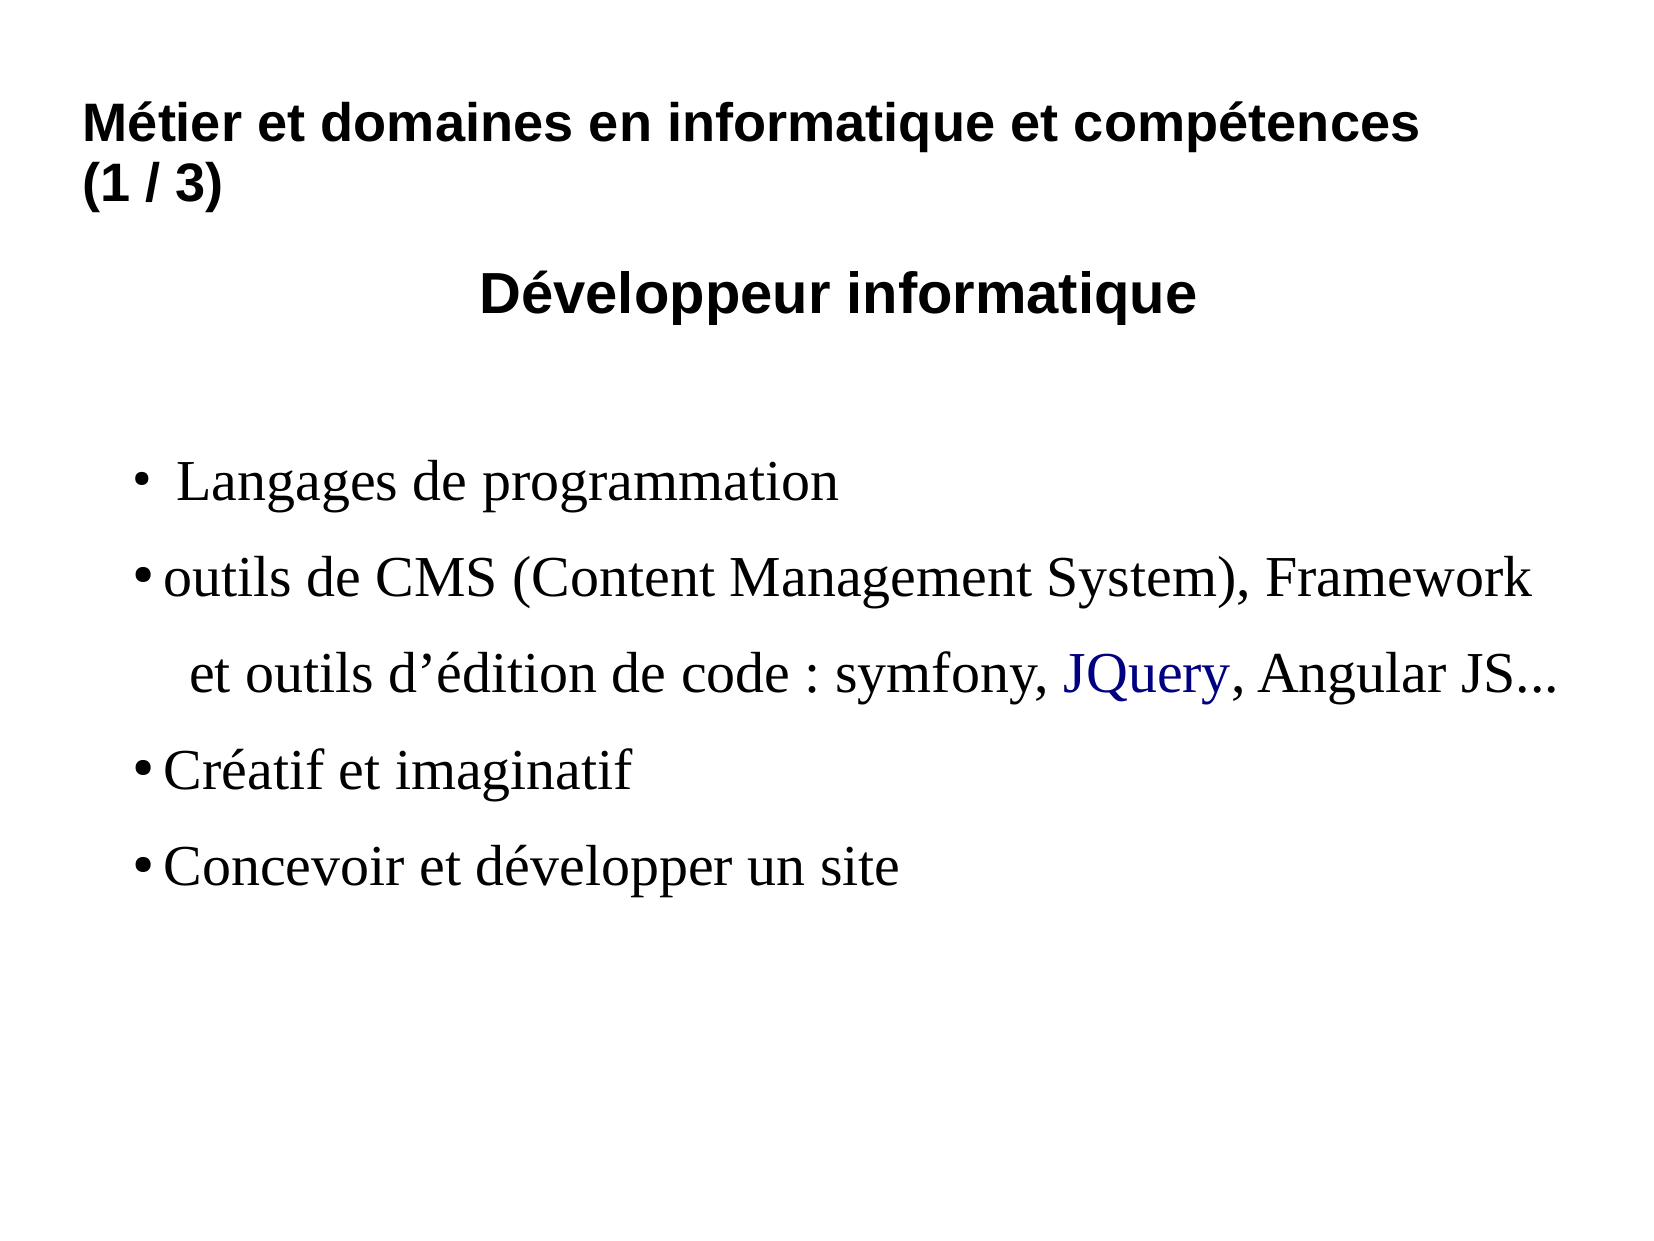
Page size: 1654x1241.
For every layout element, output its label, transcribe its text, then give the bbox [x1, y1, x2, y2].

title Métier et domaines en informatique et compétences (1 / 3) [82, 49, 1571, 257]
list Développeur informatique Langages de programmation outils de CMS (Content Management System), Framework et outils d’édition de code : symfony, JQuery, Angular JS... Créatif et imaginatif Concevoir et développer un site [94, 261, 1583, 981]
